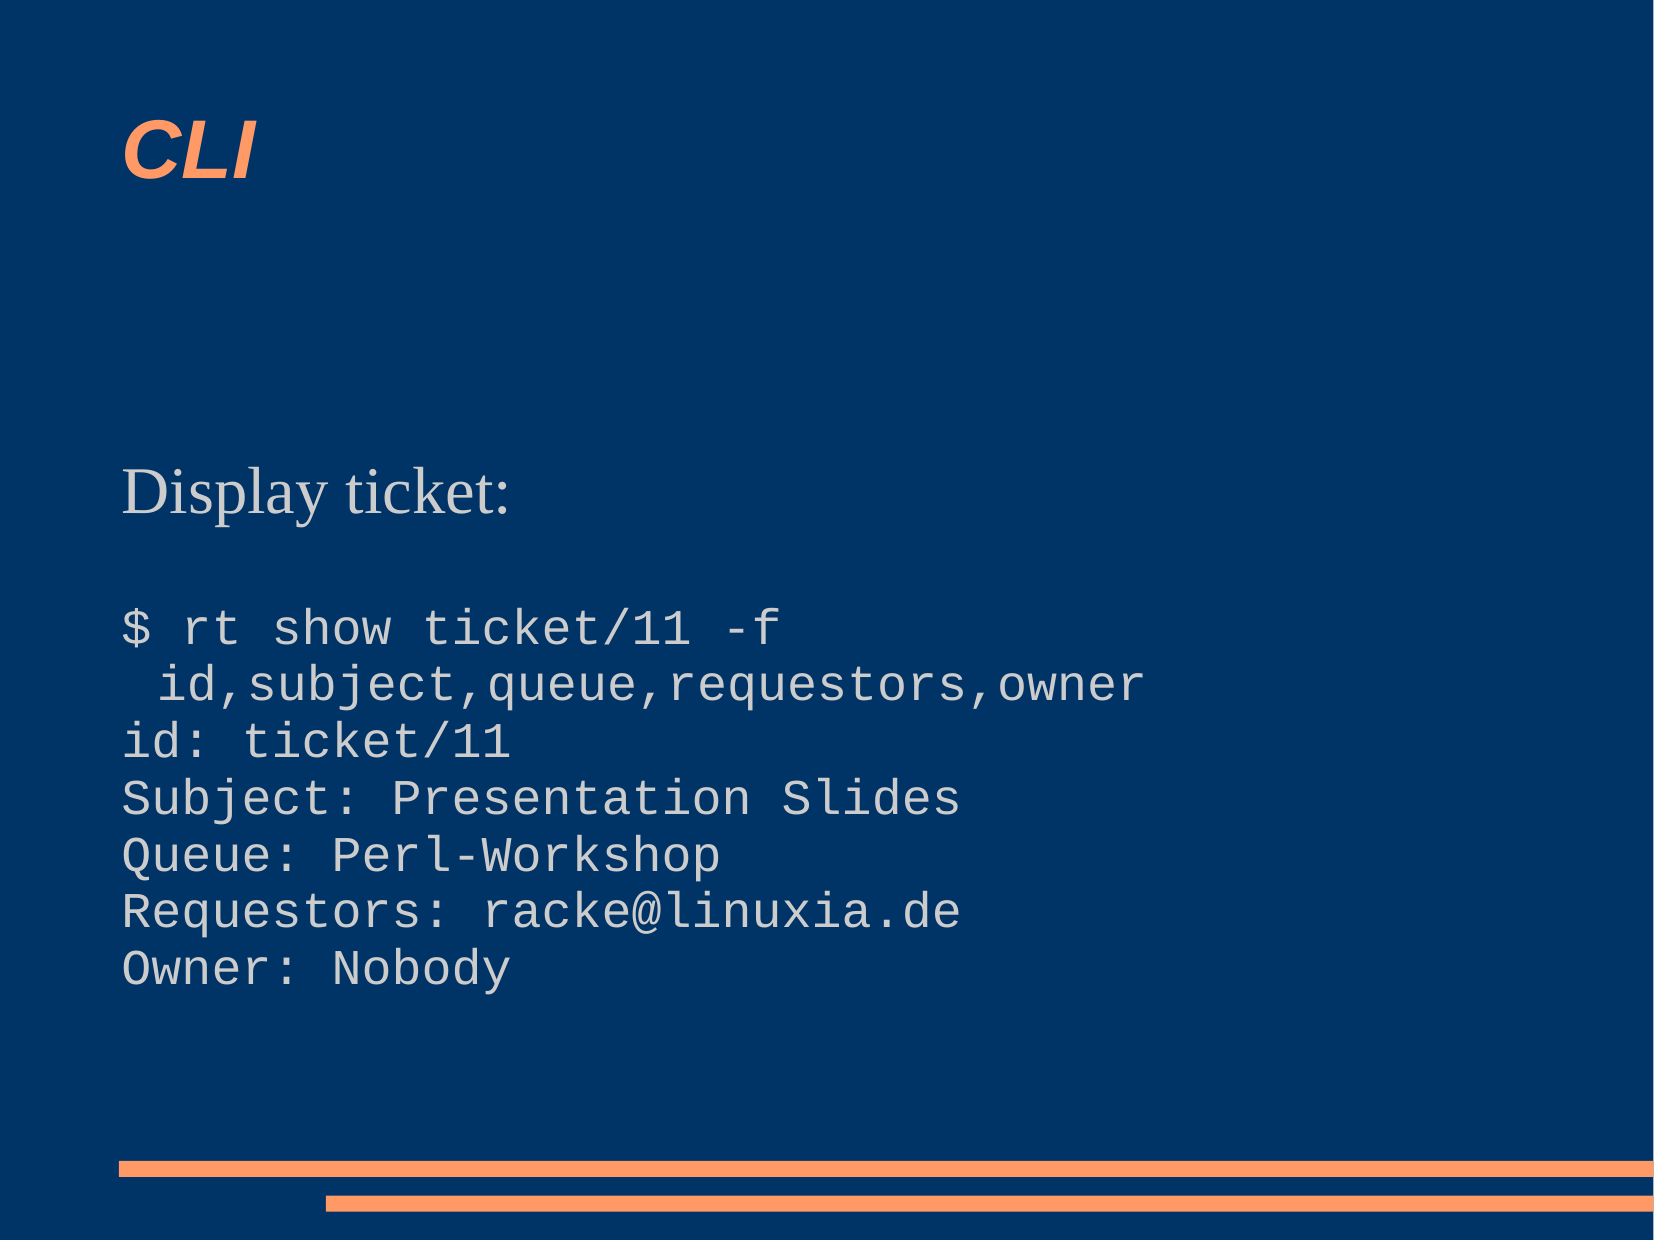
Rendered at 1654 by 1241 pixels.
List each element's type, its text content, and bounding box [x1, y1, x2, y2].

title CLI [121, 53, 1534, 247]
subtitle Display ticket: $ rt show ticket/11 -f id,subject,queue,requestors,owner id: ticket/11 Subject: Presentation Slides Queue: Perl-Workshop Requestors: racke@linuxia.de Owner: Nobody [121, 329, 1561, 1125]
